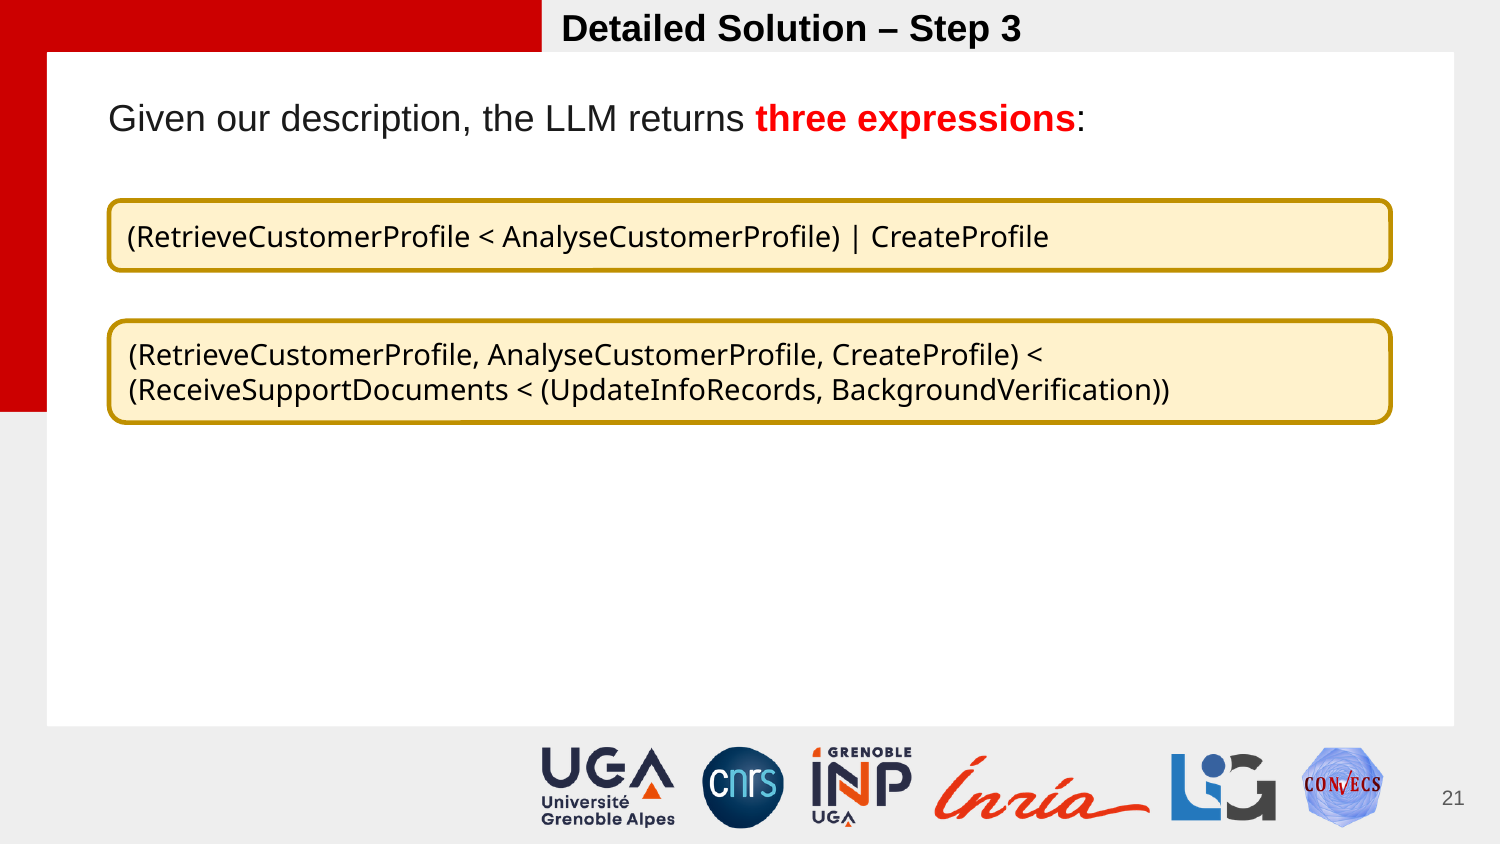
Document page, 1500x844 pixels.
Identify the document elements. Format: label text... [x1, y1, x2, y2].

text_box Given our description, the LLM returns three expressions: [93, 90, 1377, 146]
text_box (RetrieveCustomerProfile < AnalyseCustomerProfile) | CreateProfile [109, 200, 1391, 271]
picture [0, 0, 1500, 844]
slide_number <numéro> [1389, 764, 1480, 830]
text_box Detailed Solution – Step 3 [546, 0, 1441, 55]
text_box (RetrieveCustomerProfile, AnalyseCustomerProfile, CreateProfile) < (ReceiveSupportDocuments < (UpdateInfoRecords, BackgroundVerification)) [109, 320, 1391, 423]
